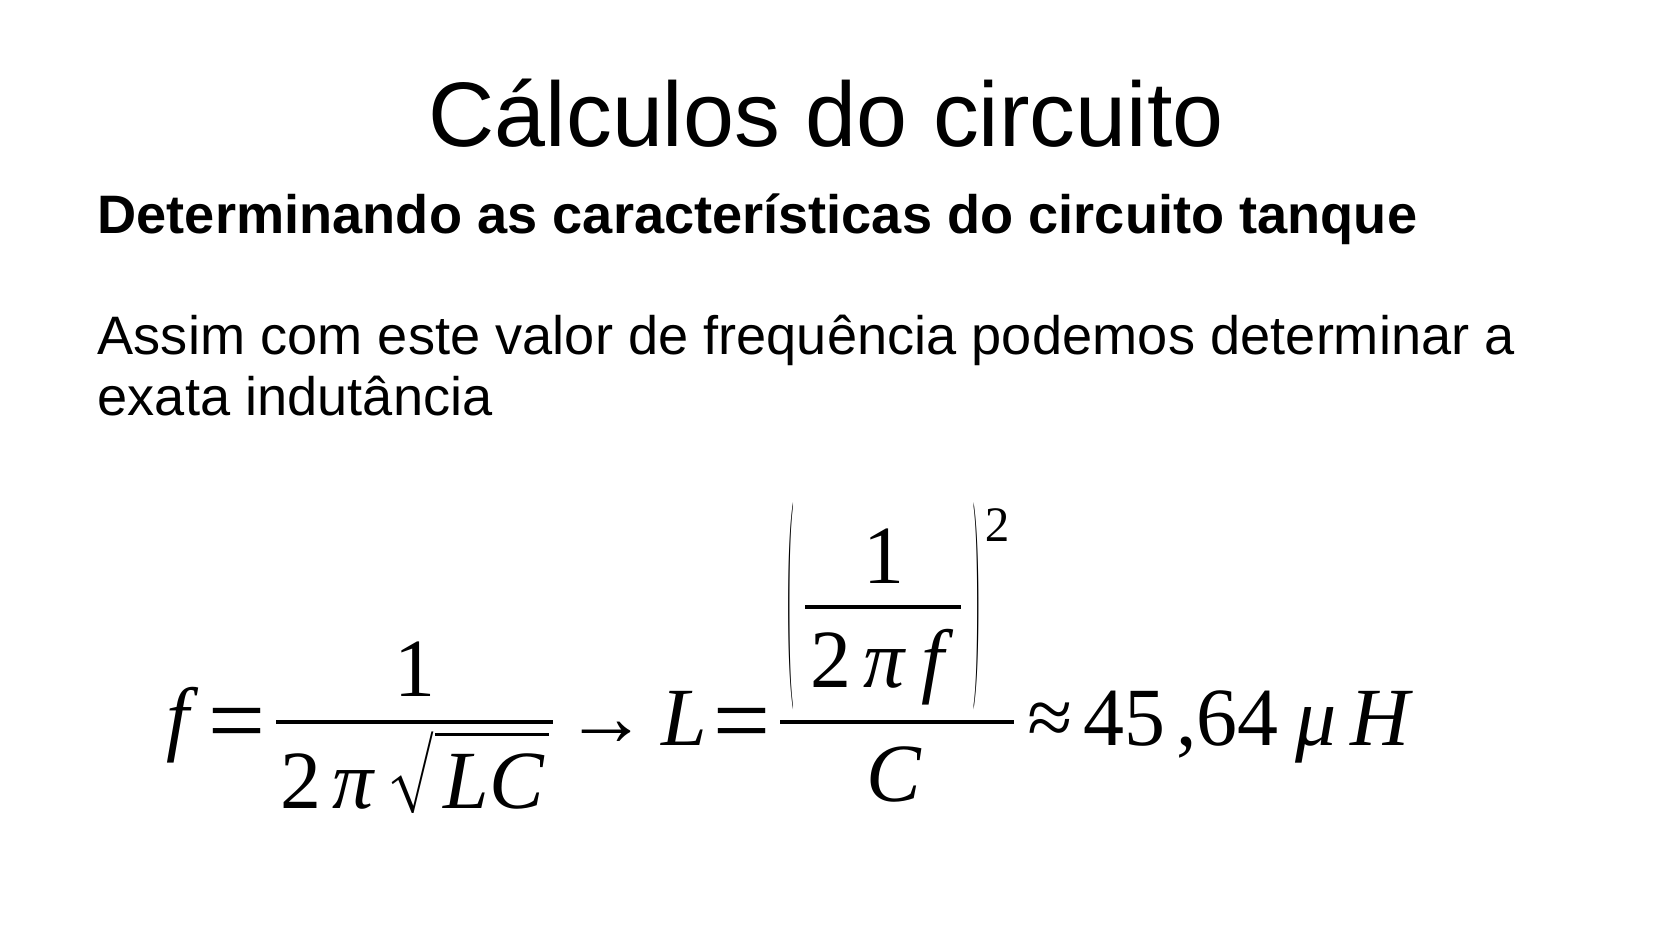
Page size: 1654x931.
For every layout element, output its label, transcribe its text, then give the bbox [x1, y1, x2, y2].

chart [163, 497, 1418, 827]
title Cálculos do circuito [82, 37, 1571, 177]
text_box Determinando as características do circuito tanque Assim com este valor de frequência podemos determinar a exata indutância [82, 177, 1630, 495]
